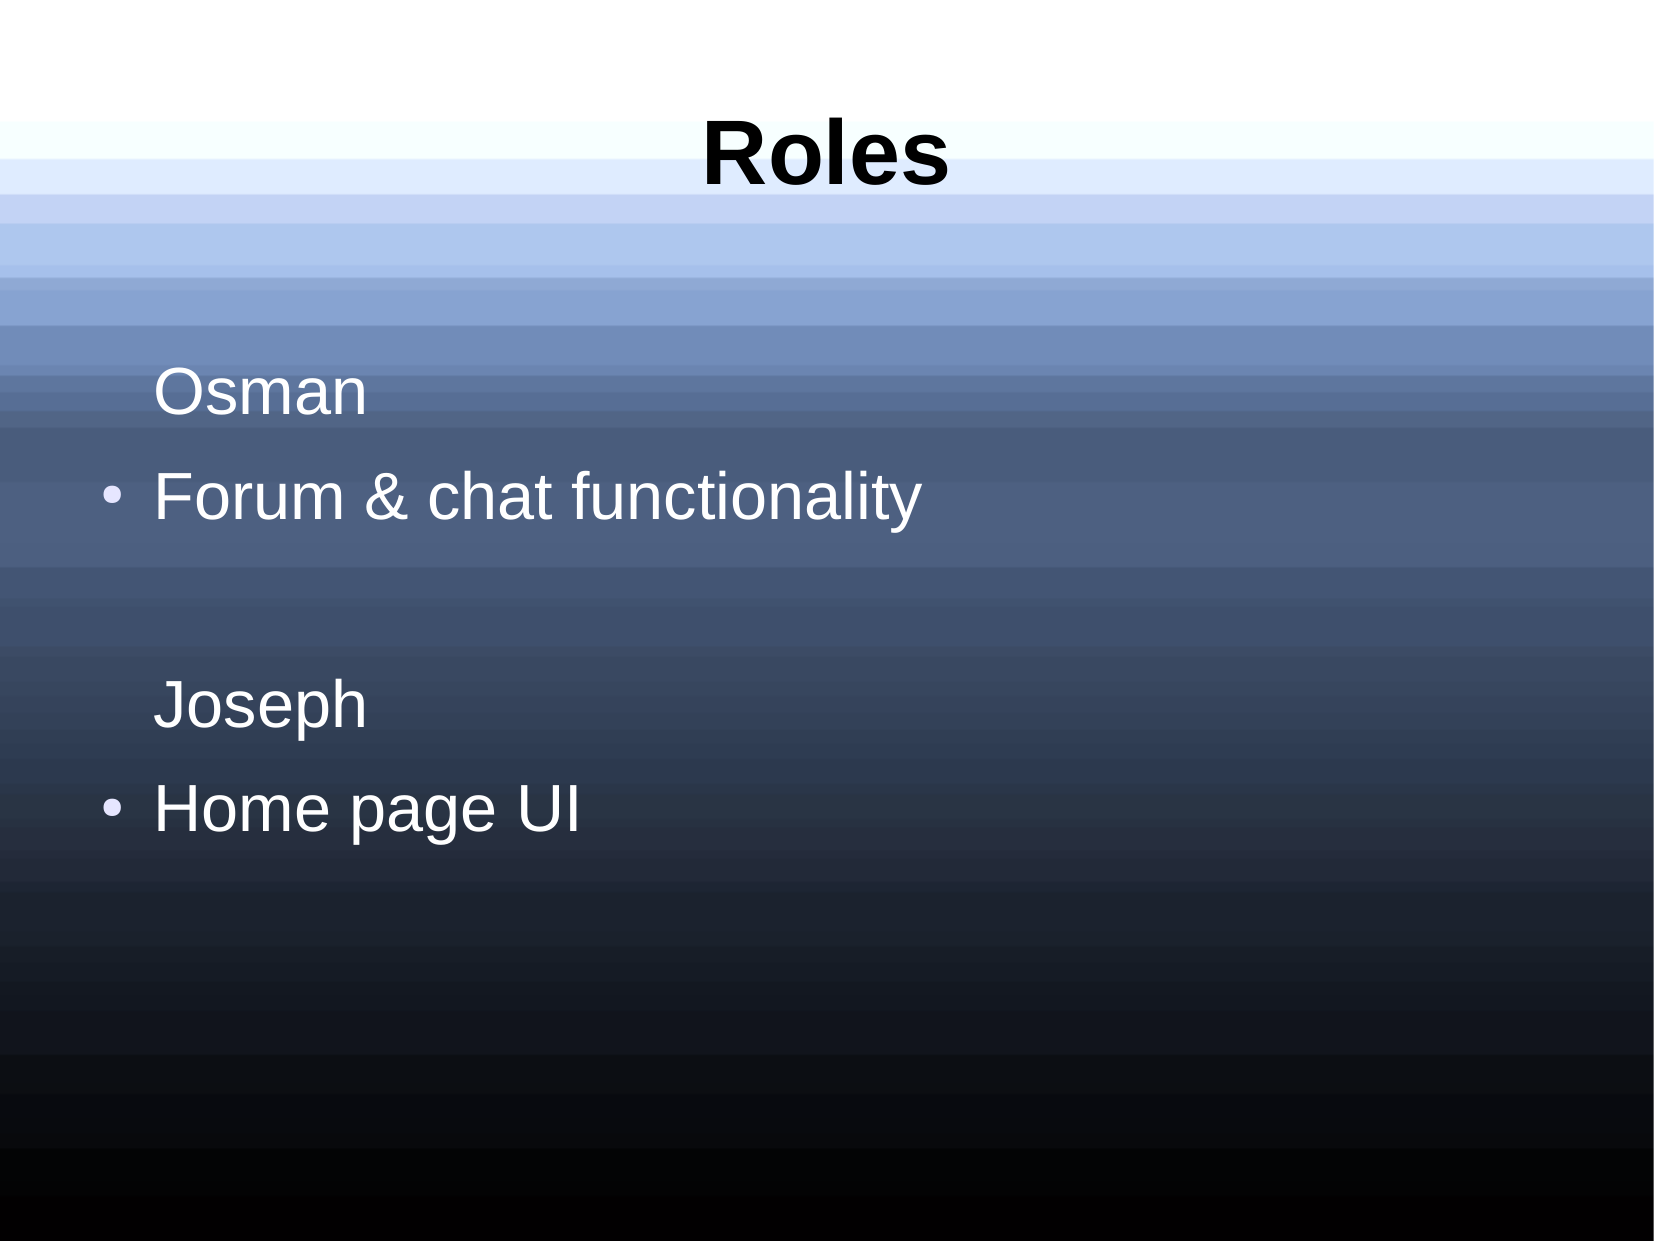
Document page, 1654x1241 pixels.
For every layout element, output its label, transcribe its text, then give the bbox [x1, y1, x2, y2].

picture [0, 0, 1654, 1241]
title Roles [82, 49, 1571, 257]
list Osman Forum & chat functionality Joseph Home page UI [82, 354, 1571, 1109]
